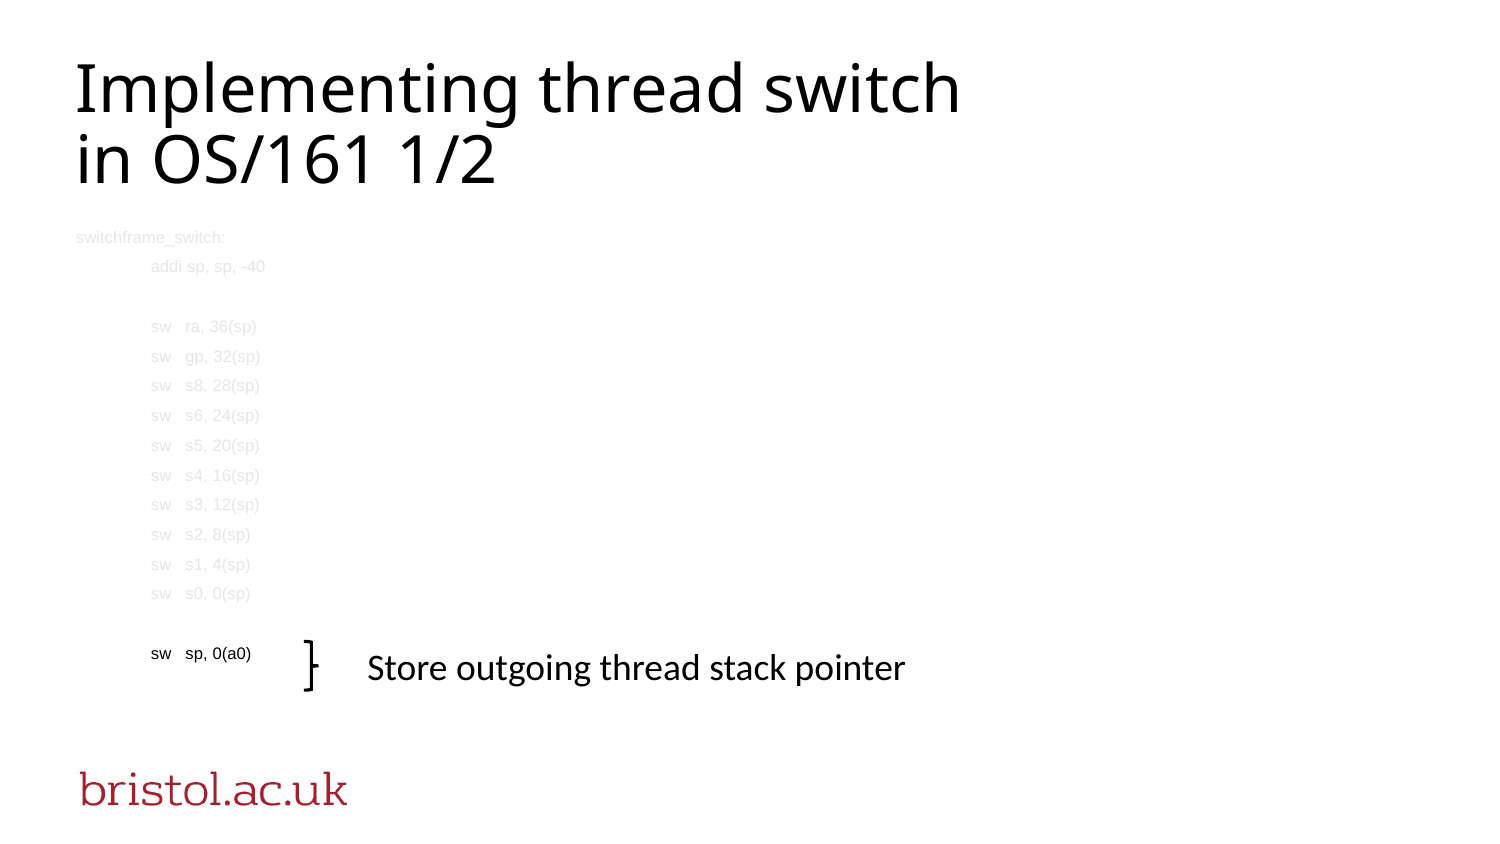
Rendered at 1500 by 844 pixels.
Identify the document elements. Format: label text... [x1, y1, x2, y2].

list switchframe_switch: addi sp, sp, -40 sw ra, 36(sp) sw gp, 32(sp) sw s8, 28(sp) sw s6, 24(sp) sw s5, 20(sp) sw s4, 16(sp) sw s3, 12(sp) sw s2, 8(sp) sw s1, 4(sp) sw s0, 0(sp) sw sp, 0(a0) [60, 224, 1440, 699]
title Implementing thread switch in OS/161 1/2 [60, 44, 1440, 209]
text_box Store outgoing thread stack pointer [352, 635, 928, 697]
